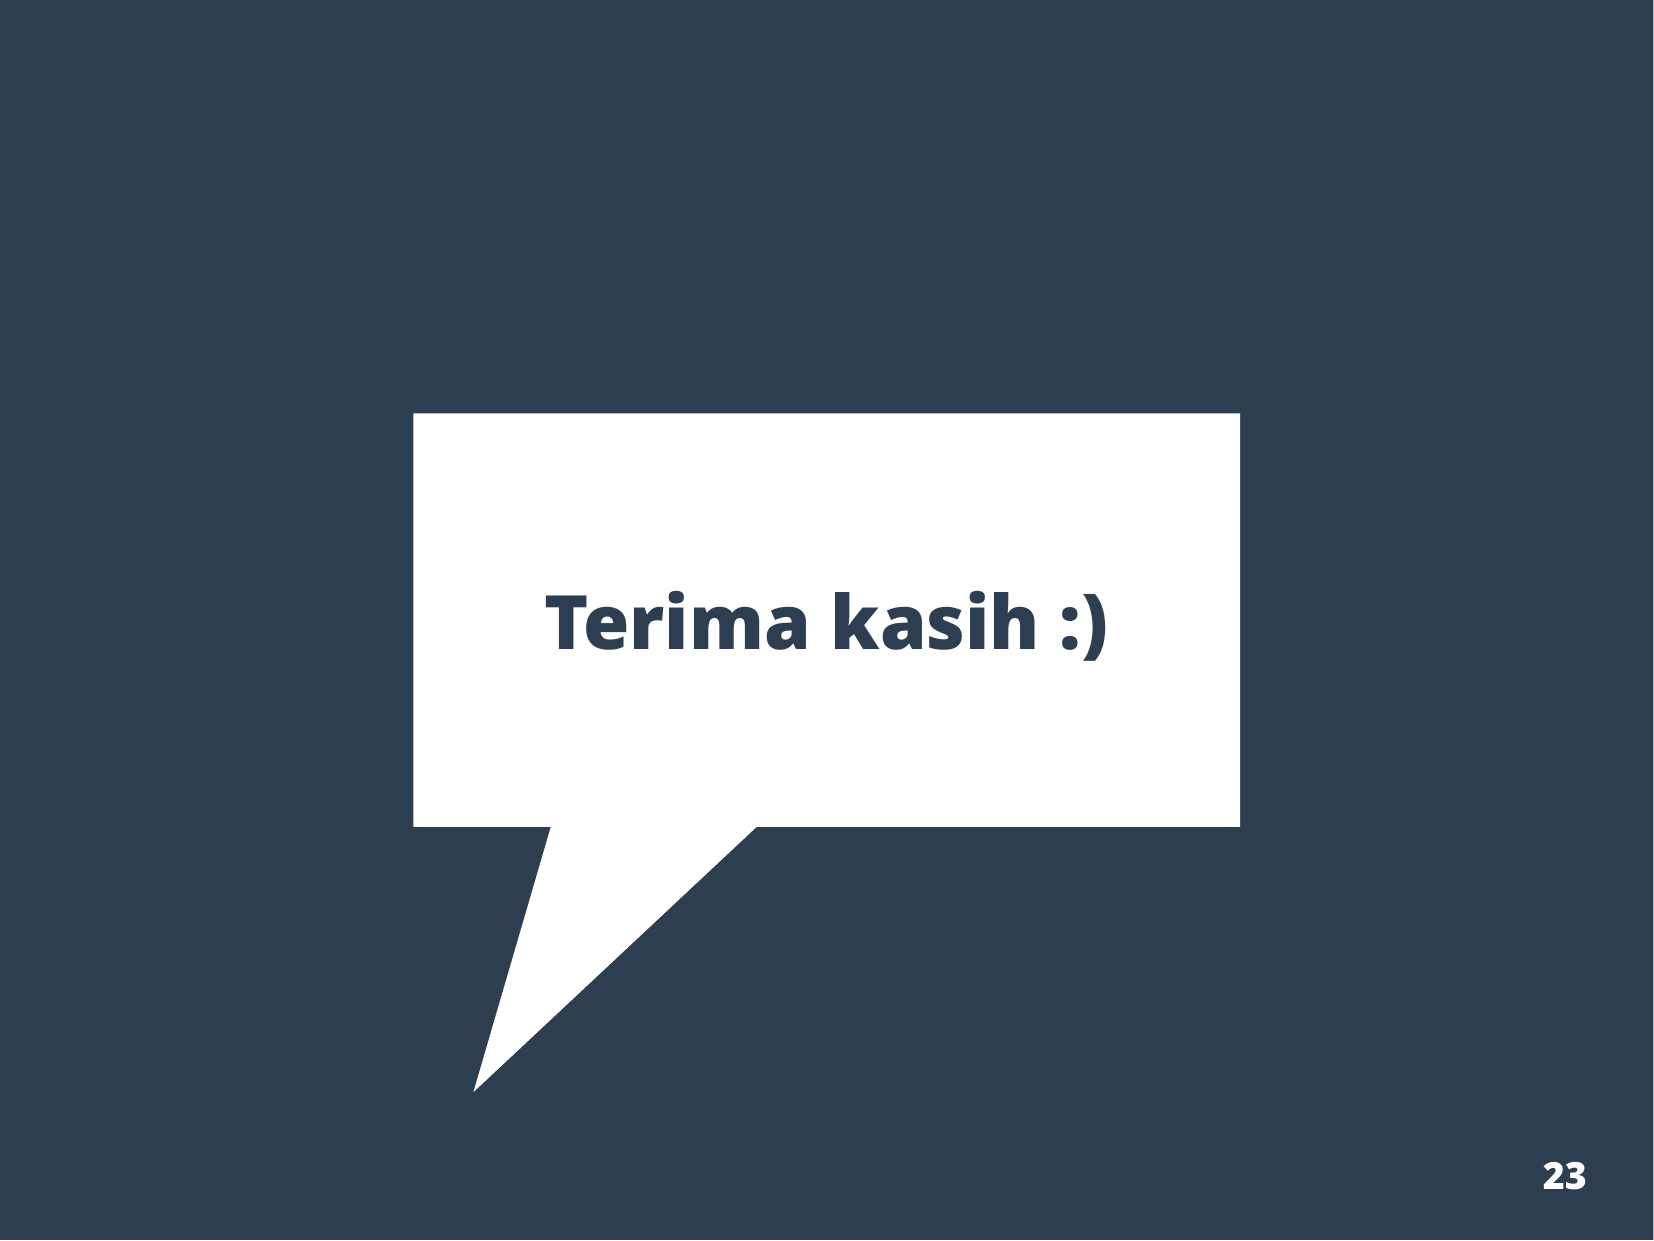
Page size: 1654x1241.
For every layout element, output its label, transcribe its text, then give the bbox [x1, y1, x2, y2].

title Terima kasih :) [442, 442, 1211, 798]
